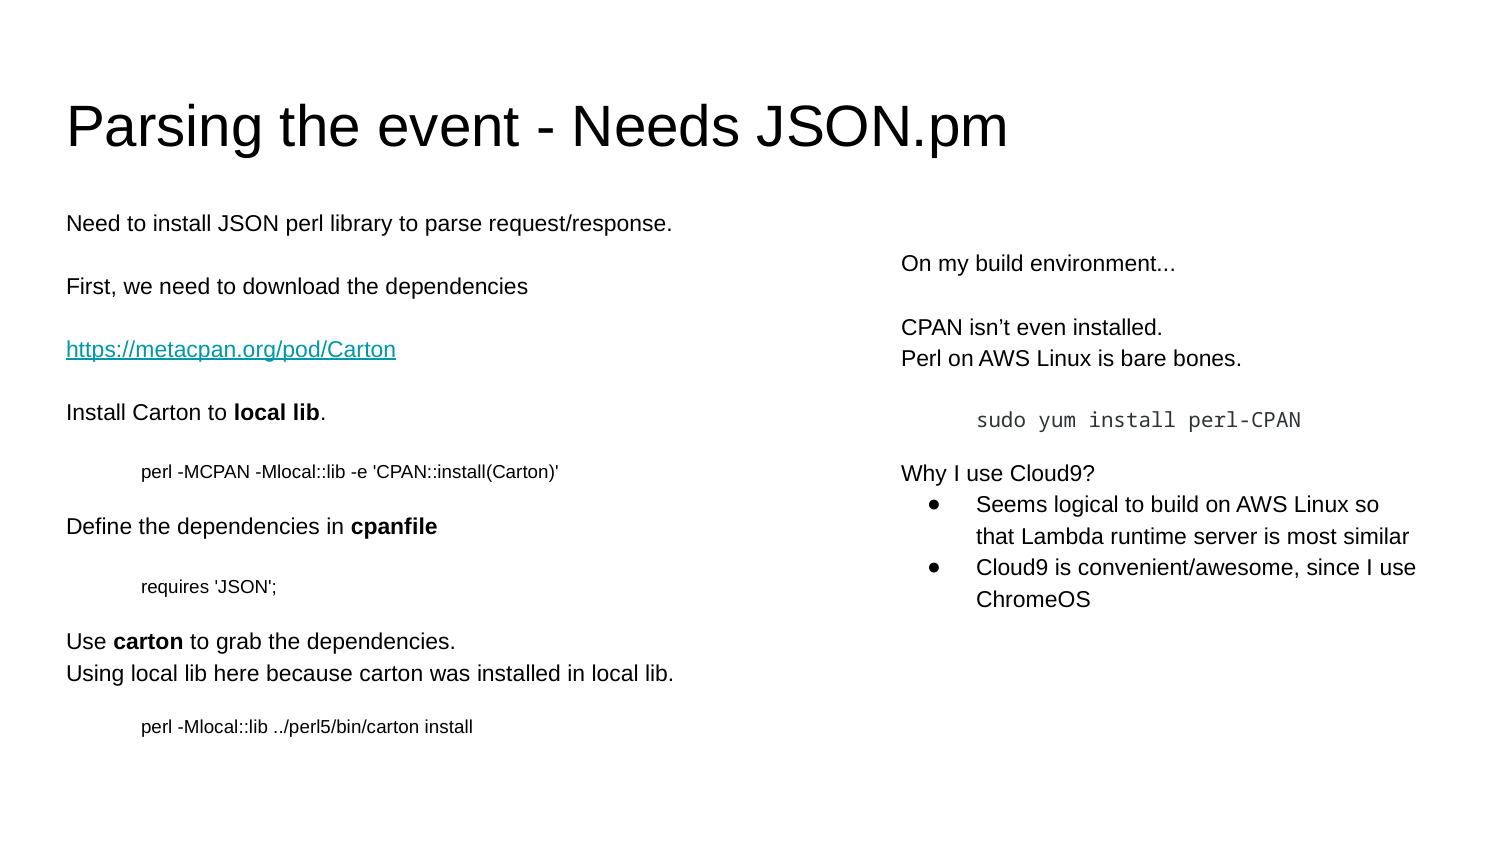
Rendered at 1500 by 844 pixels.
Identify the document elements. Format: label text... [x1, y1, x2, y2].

title Parsing the event - Needs JSON.pm [51, 72, 1449, 167]
text_box On my build environment... CPAN isn’t even installed. Perl on AWS Linux is bare bones. sudo yum install perl-CPAN Why I use Cloud9? Seems logical to build on AWS Linux so that Lambda runtime server is most similar Cloud9 is convenient/awesome, since I use ChromeOS [886, 229, 1435, 699]
list Need to install JSON perl library to parse request/response. First, we need to download the dependencies https://metacpan.org/pod/Carton Install Carton to local lib. perl -MCPAN -Mlocal::lib -e 'CPAN::install(Carton)' Define the dependencies in cpanfile requires 'JSON'; Use carton to grab the dependencies. Using local lib here because carton was installed in local lib. perl -Mlocal::lib ../perl5/bin/carton install [51, 189, 795, 750]
